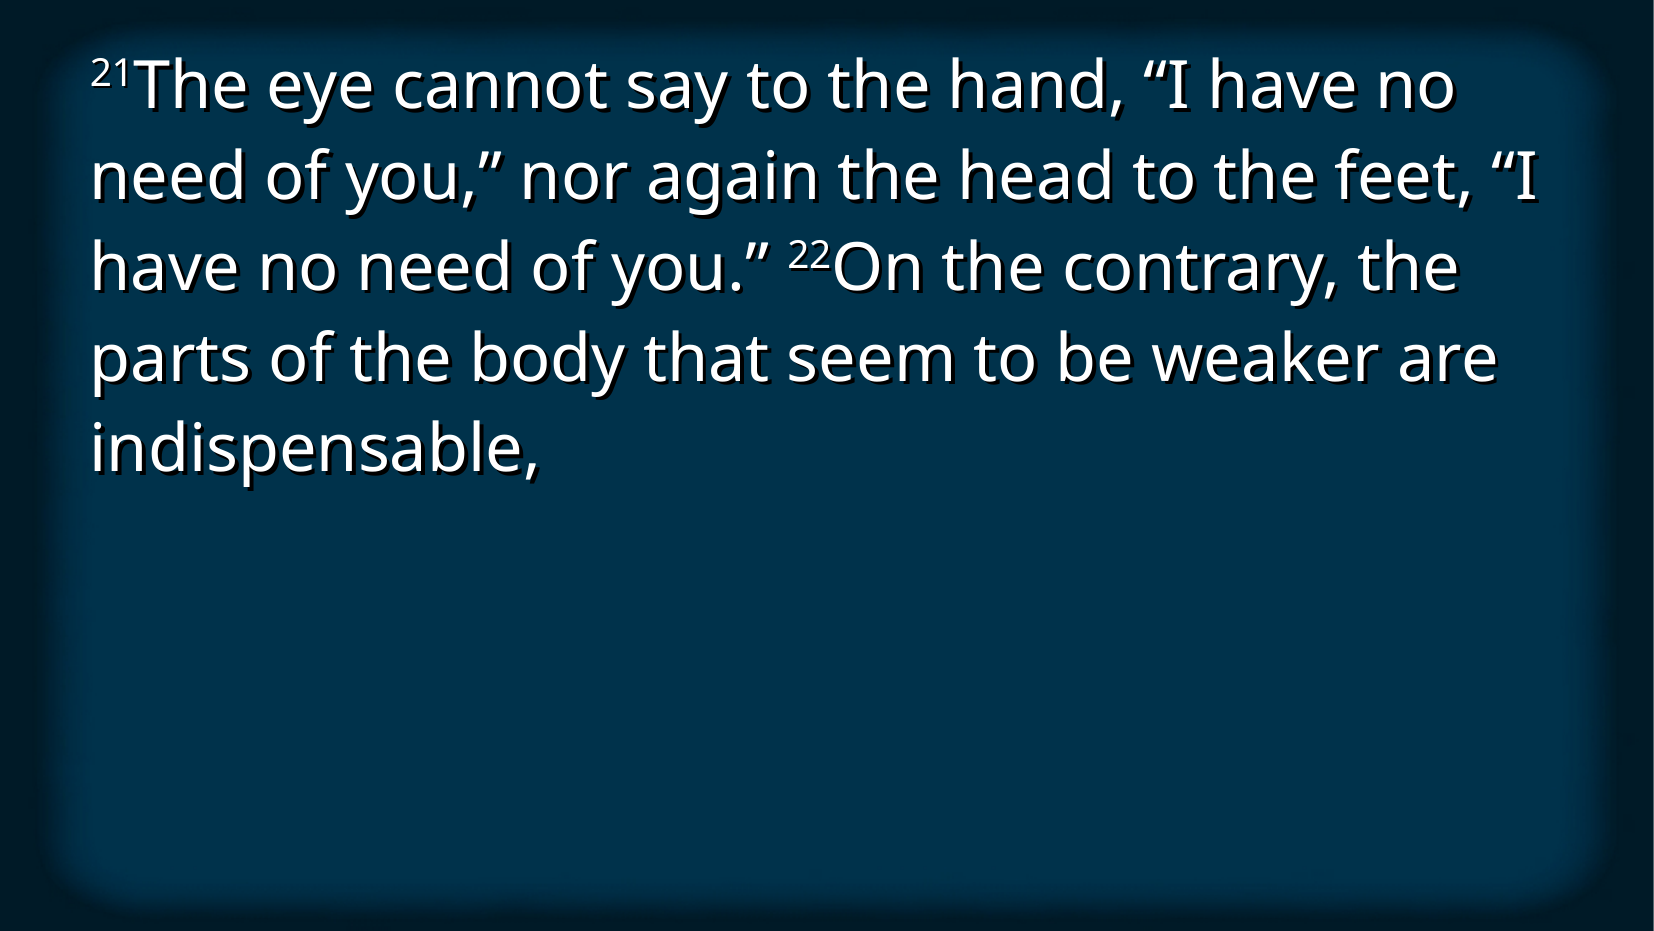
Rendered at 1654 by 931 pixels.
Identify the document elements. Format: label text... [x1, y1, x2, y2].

picture [0, 0, 1654, 931]
text_box 21The eye cannot say to the hand, “I have no need of you,” nor again the head to the feet, “I have no need of you.” 22On the contrary, the parts of the body that seem to be weaker are indispensable, [75, 30, 1591, 406]
